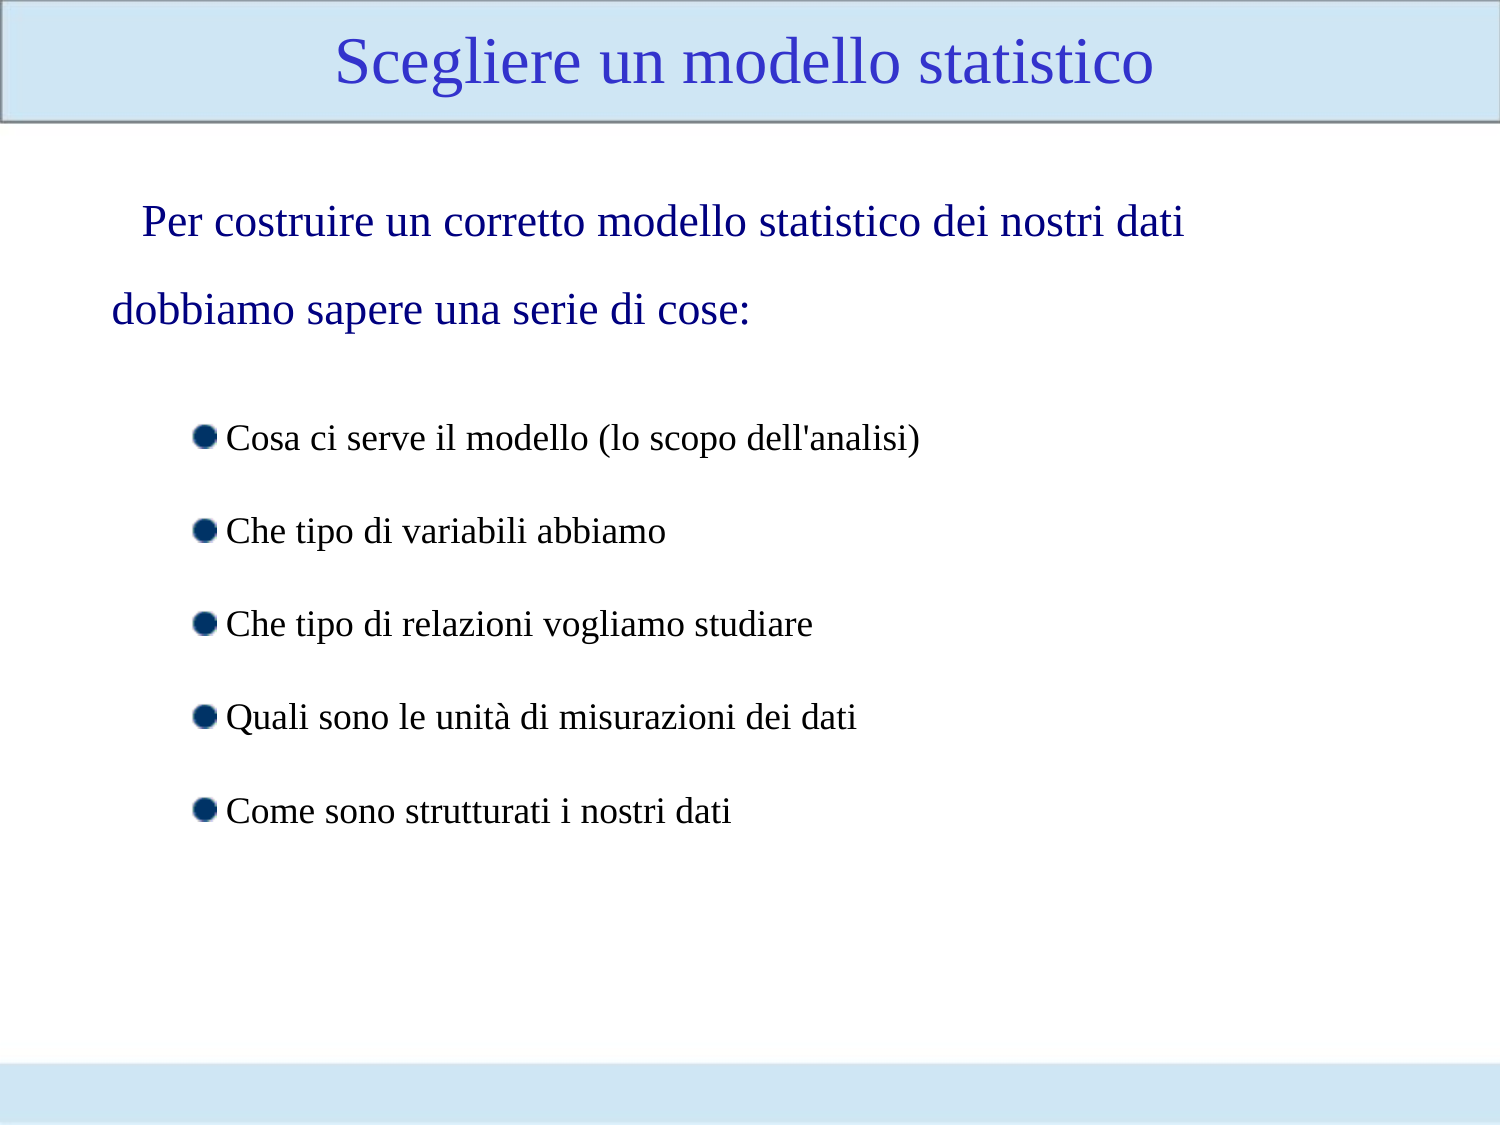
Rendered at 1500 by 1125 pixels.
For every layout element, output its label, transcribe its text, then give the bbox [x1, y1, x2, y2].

title Scegliere un modello statistico [214, 9, 1278, 105]
text_box Per costruire un corretto modello statistico dei nostri dati dobbiamo sapere una serie di cose: [96, 150, 1297, 342]
text_box Cosa ci serve il modello (lo scopo dell'analisi) Che tipo di variabili abbiamo Che tipo di relazioni vogliamo studiare Quali sono le unità di misurazioni dei dati Come sono strutturati i nostri dati [174, 382, 1338, 839]
picture [0, 0, 1500, 1125]
